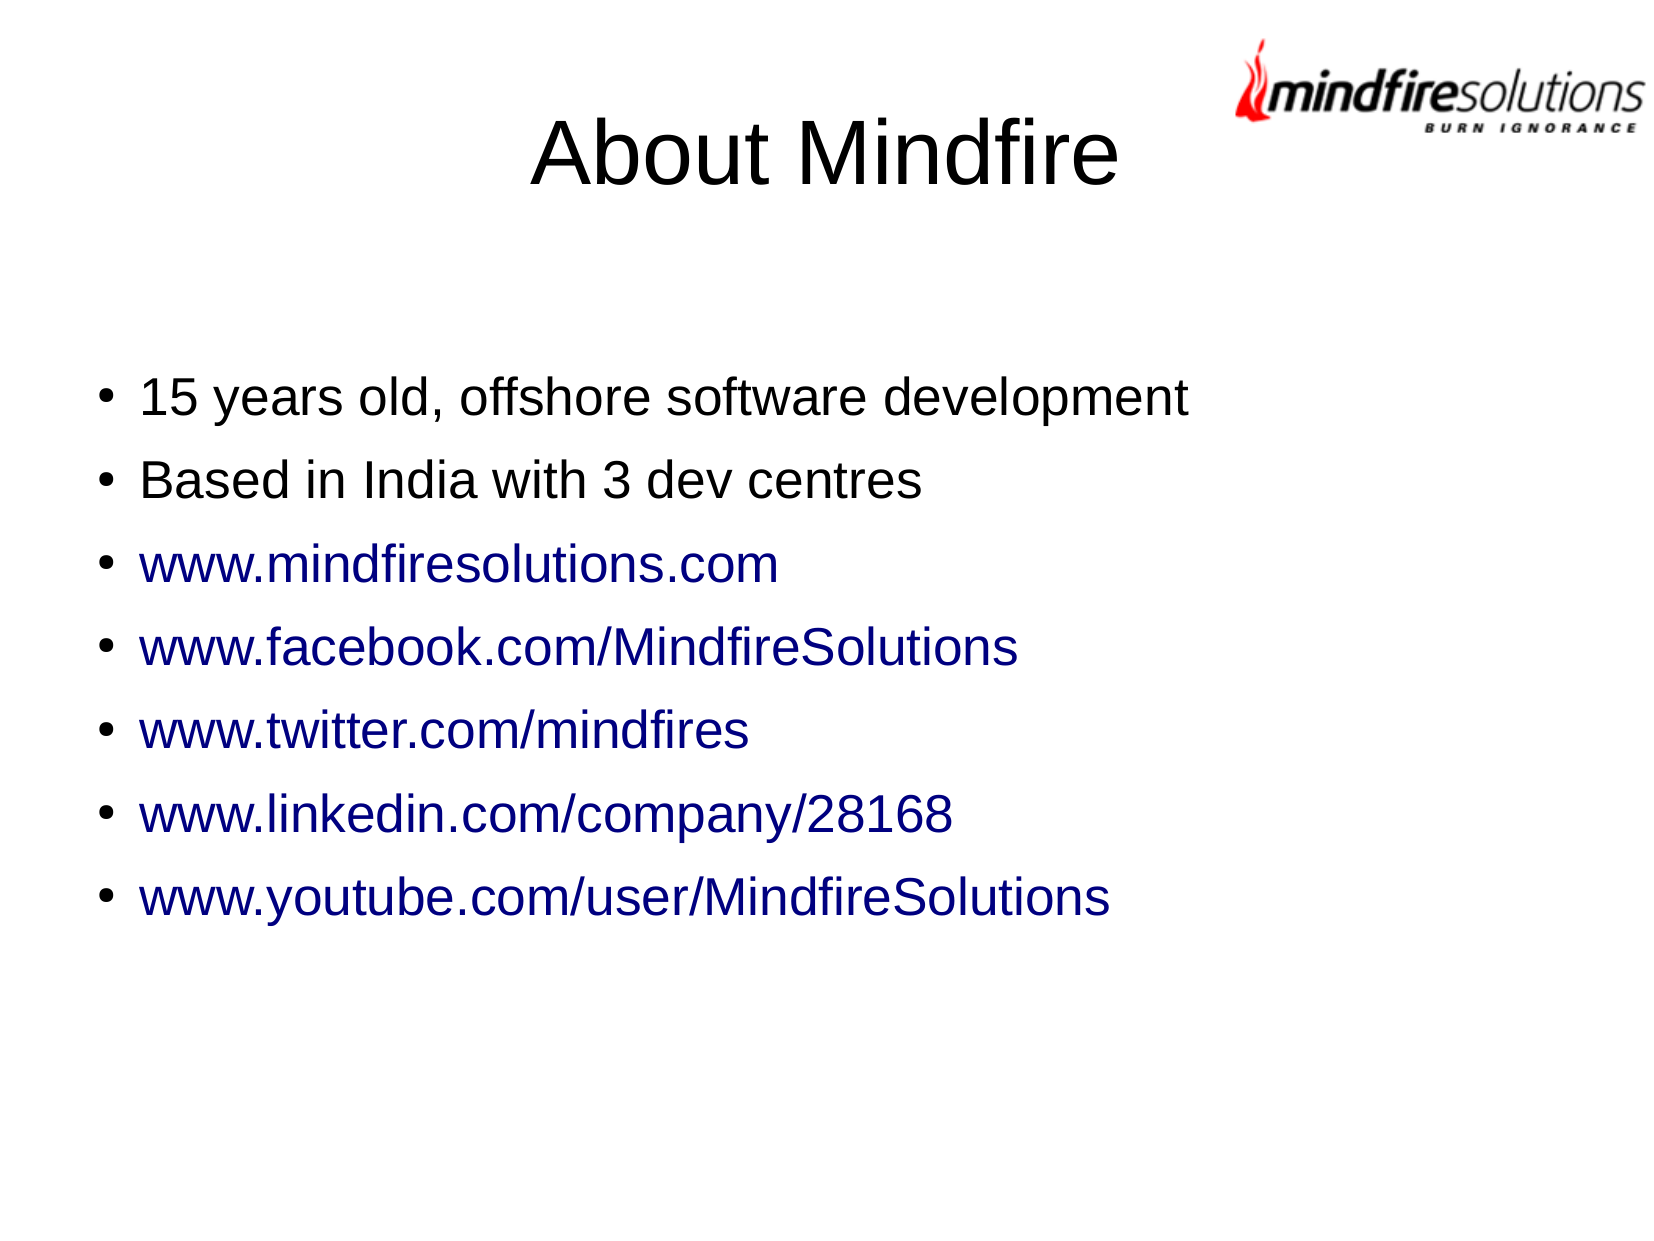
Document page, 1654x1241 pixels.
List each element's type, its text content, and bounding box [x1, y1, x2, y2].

title About Mindfire [82, 49, 1571, 257]
picture [1228, 4, 1652, 166]
list 15 years old, offshore software development Based in India with 3 dev centres www.mindfiresolutions.com www.facebook.com/MindfireSolutions www.twitter.com/mindfires www.linkedin.com/company/28168 www.youtube.com/user/MindfireSolutions [82, 367, 1571, 933]
